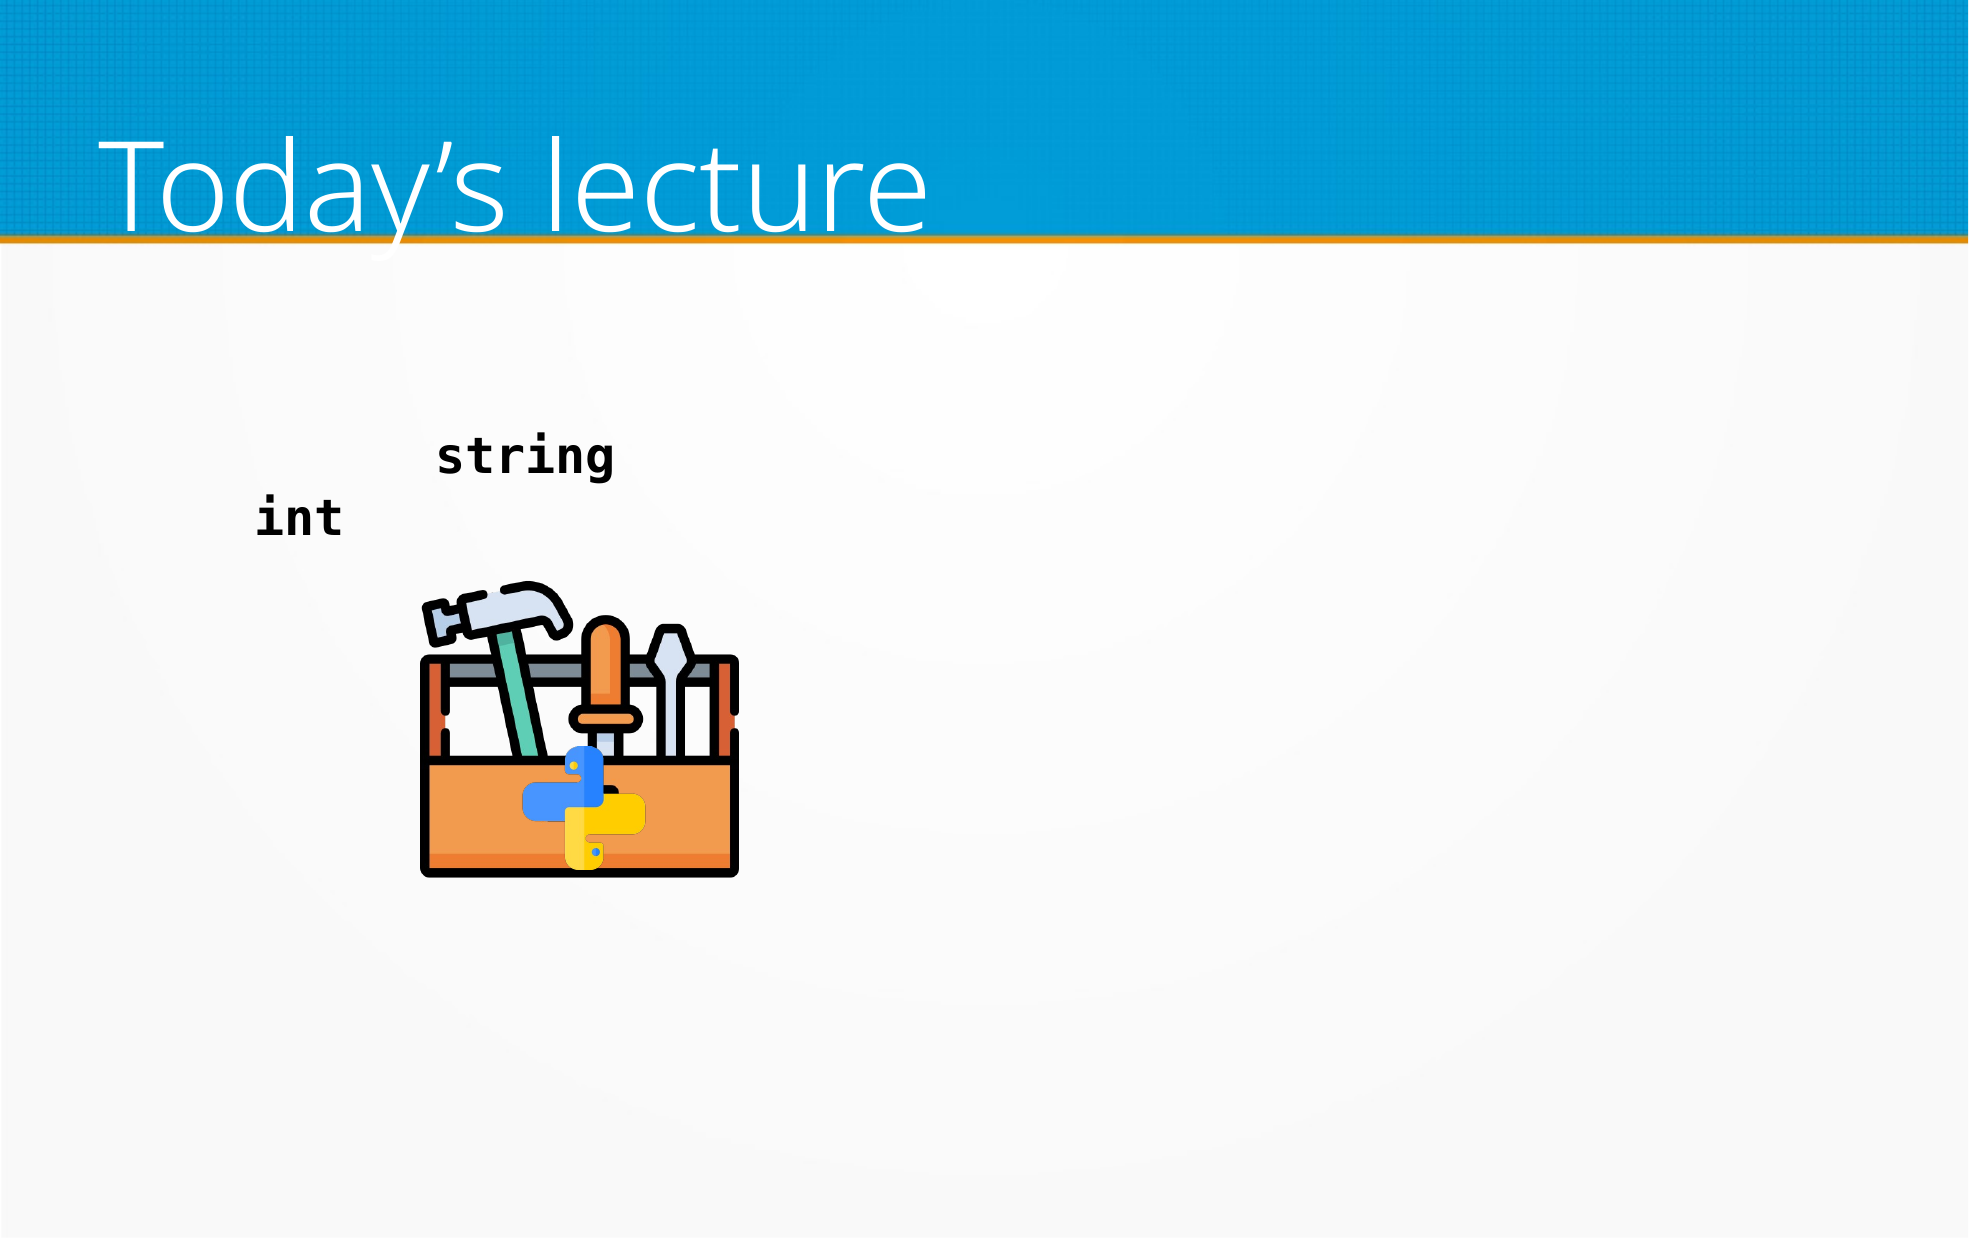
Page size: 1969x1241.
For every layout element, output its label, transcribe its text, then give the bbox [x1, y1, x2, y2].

text_box int [240, 481, 420, 556]
picture [0, 233, 1969, 1241]
text_box string [420, 420, 631, 552]
title Today’s lecture [98, 49, 1870, 257]
